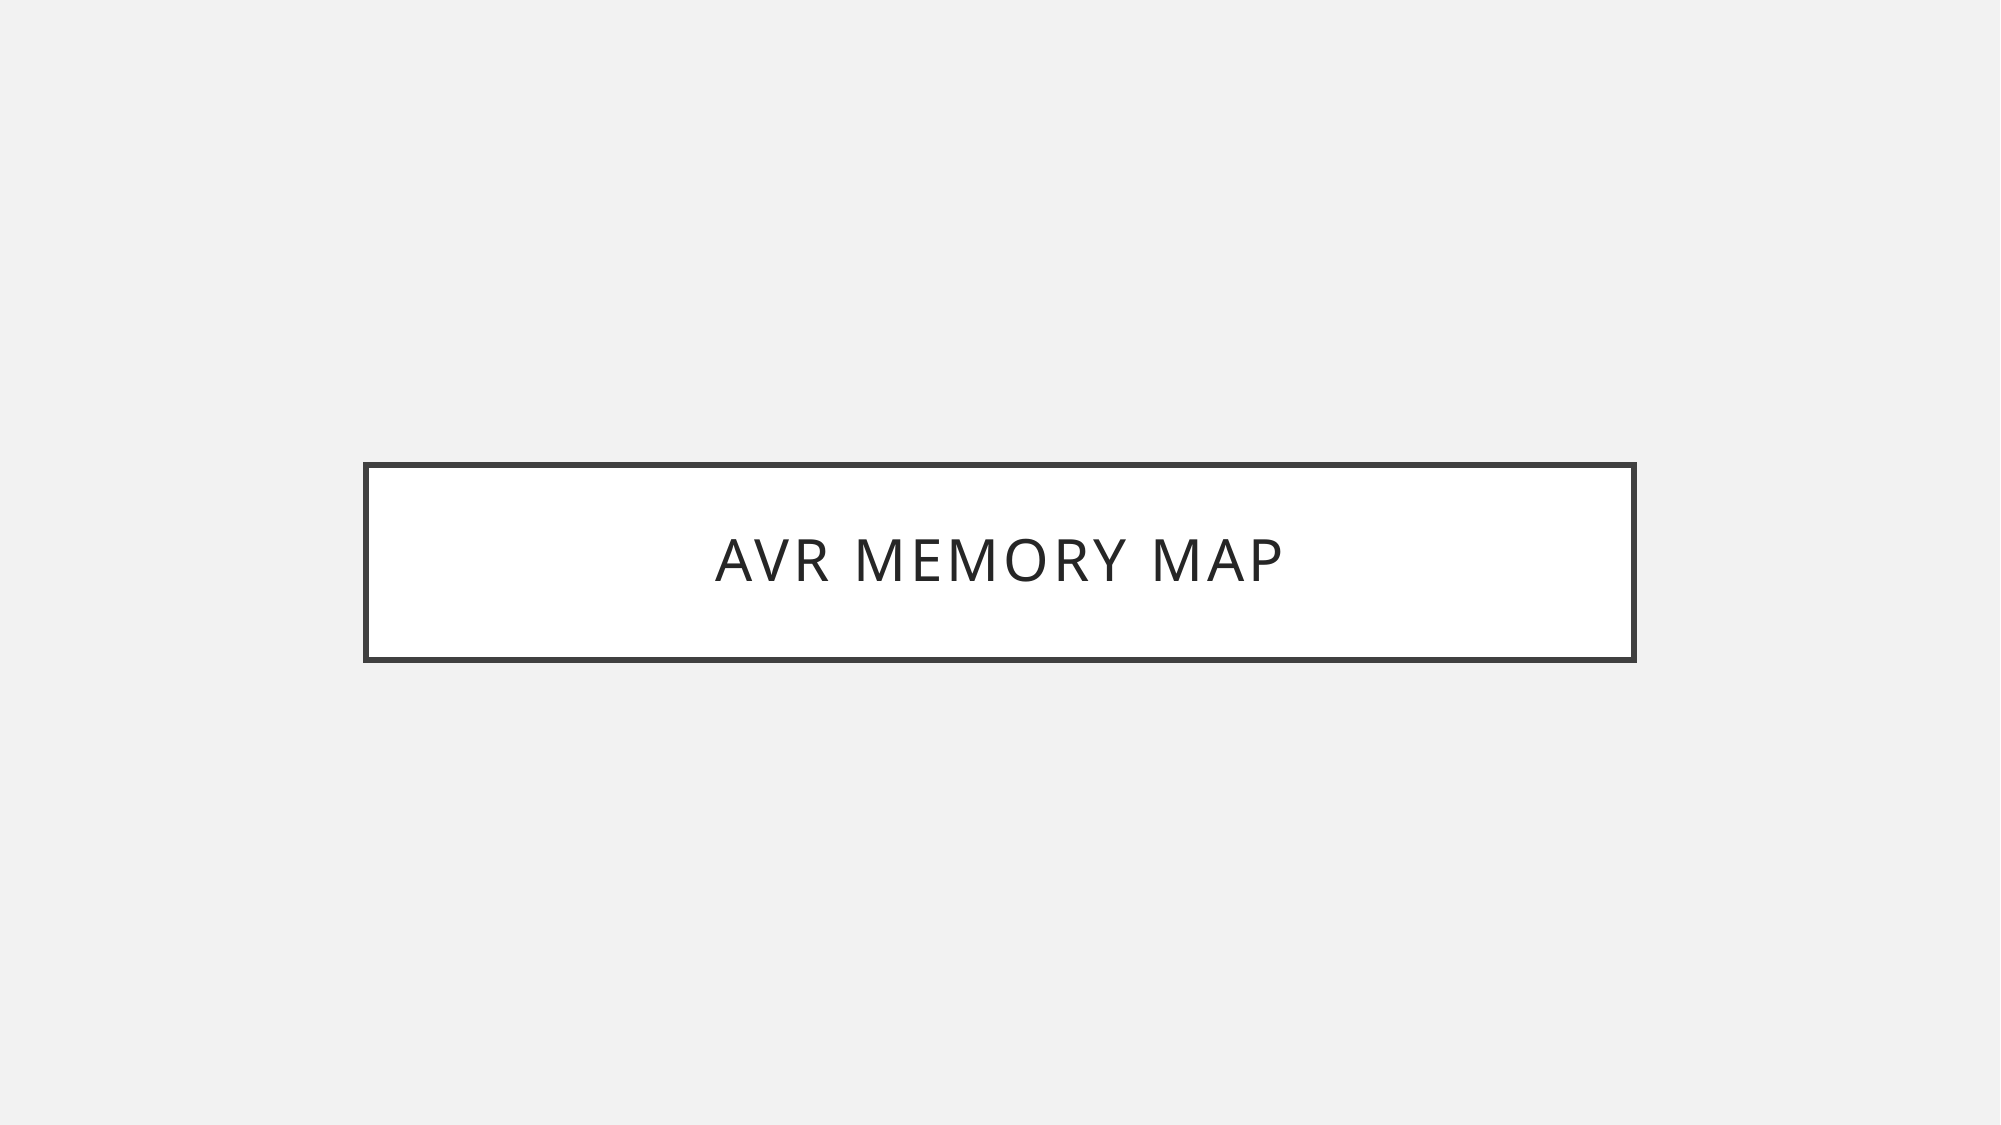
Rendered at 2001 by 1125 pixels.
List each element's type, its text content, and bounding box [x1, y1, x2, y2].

title Avr Memory Map [366, 464, 1634, 660]
